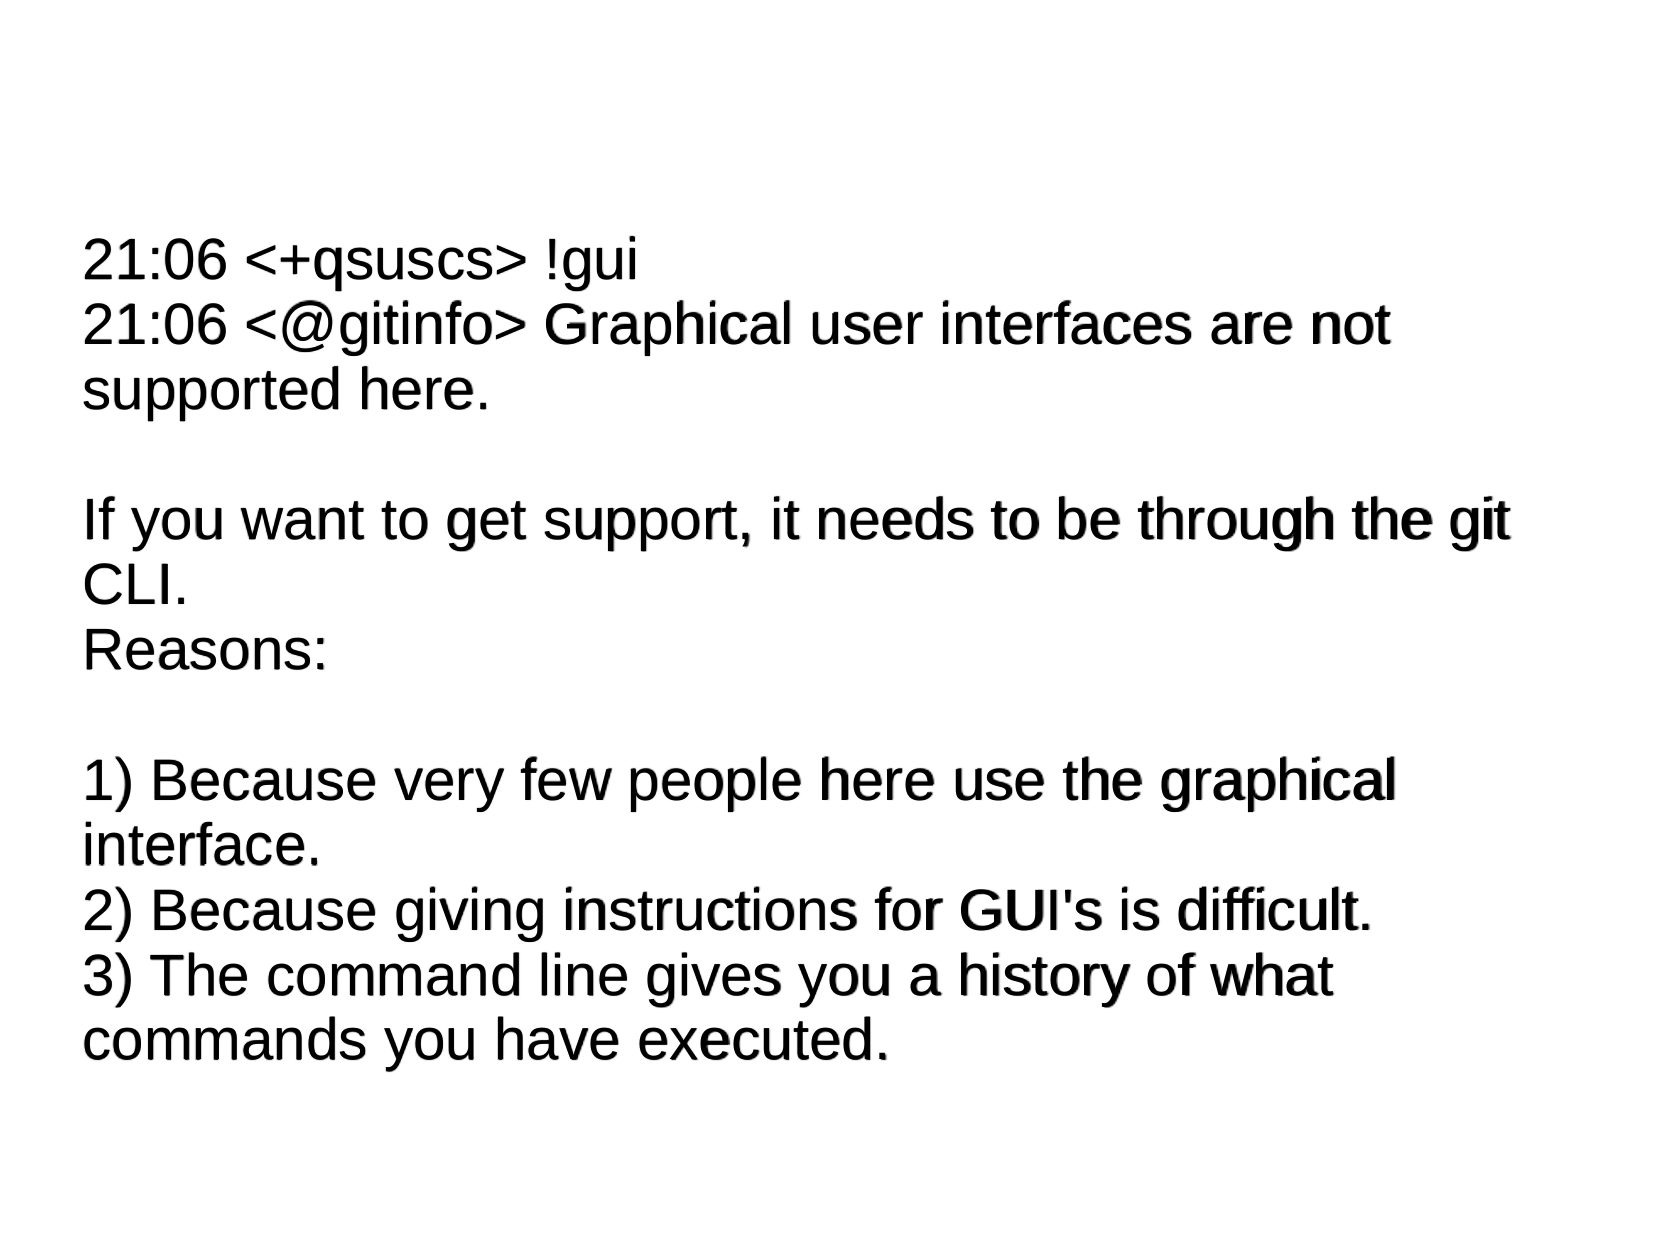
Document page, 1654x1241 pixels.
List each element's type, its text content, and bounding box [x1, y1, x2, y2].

subtitle 21:06 <+qsuscs> !gui 21:06 <@gitinfo> Graphical user interfaces are not supported here. If you want to get support, it needs to be through the git CLI. Reasons: 1) Because very few people here use the graphical interface. 2) Because giving instructions for GUI's is difficult. 3) The command line gives you a history of what commands you have executed. [82, 160, 1538, 1140]
